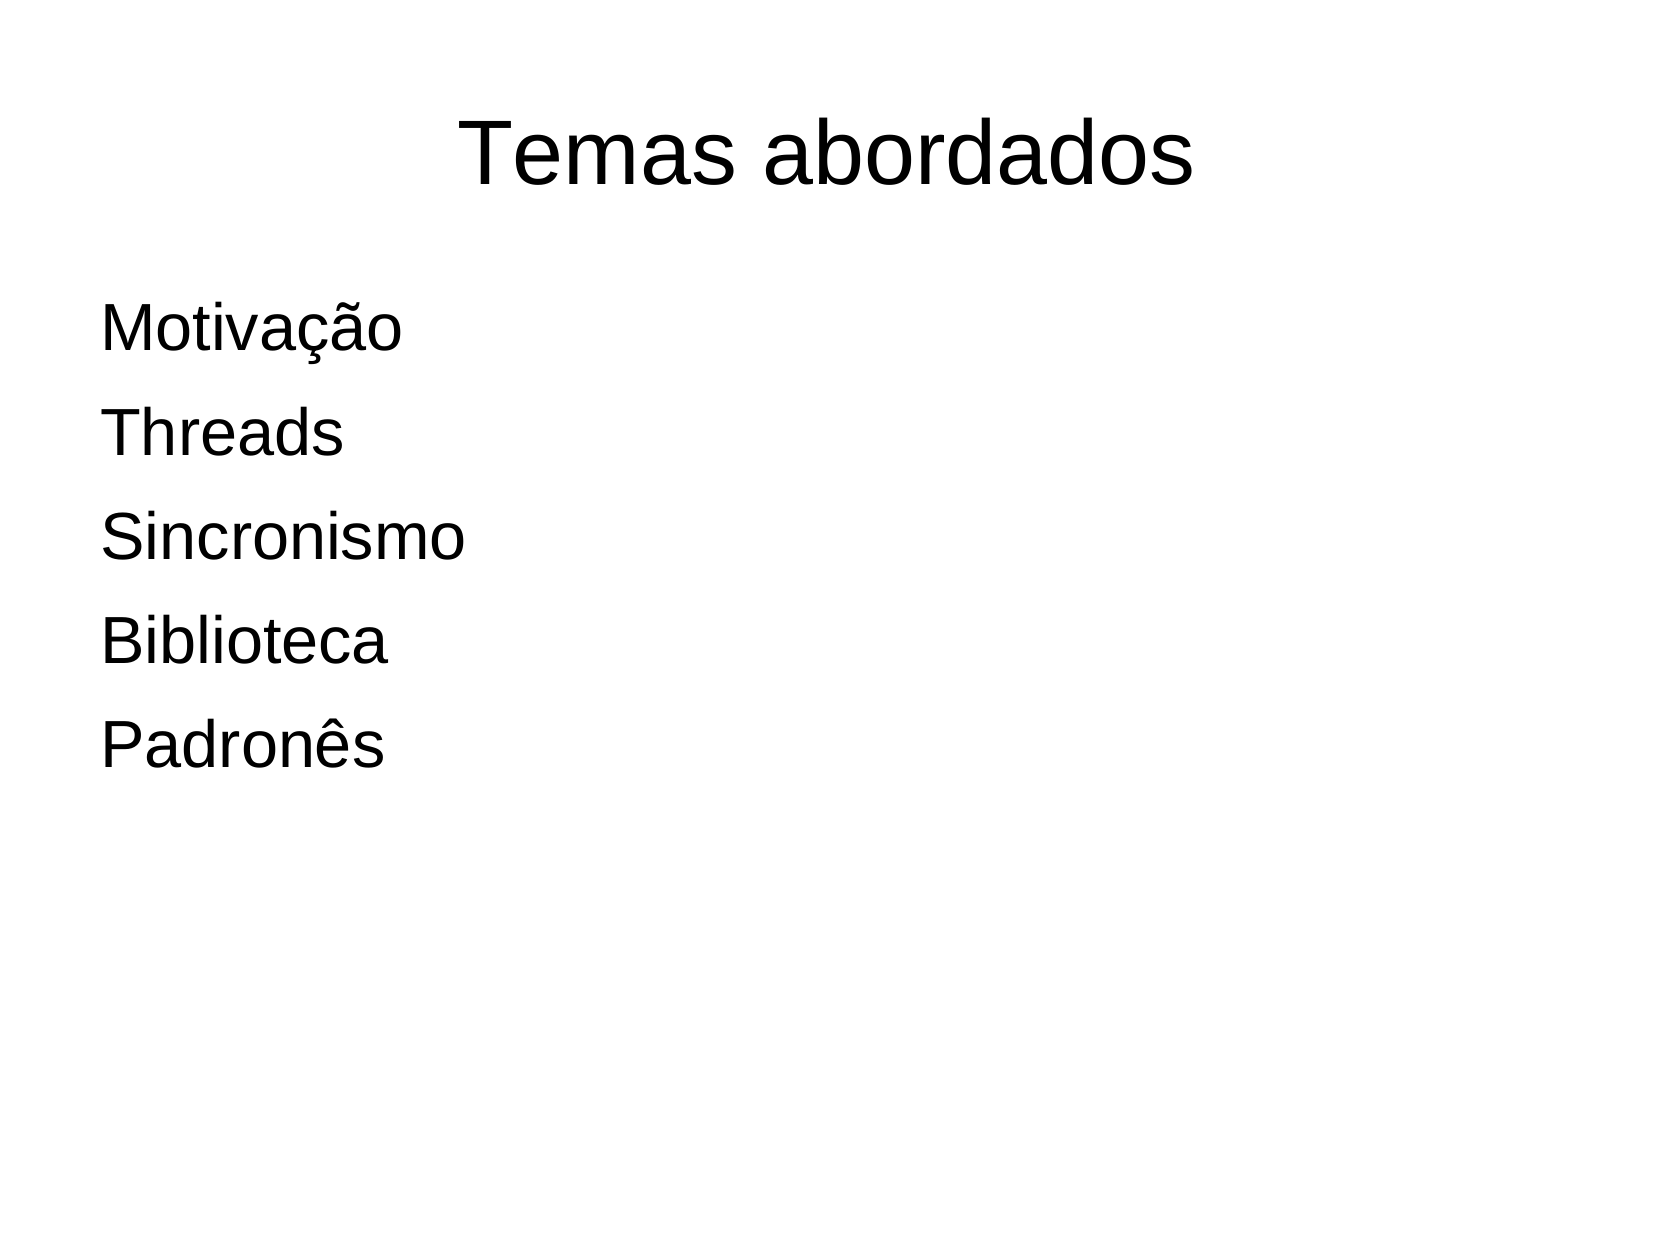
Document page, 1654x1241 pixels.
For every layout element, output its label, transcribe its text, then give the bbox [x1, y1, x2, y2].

list Motivação Threads Sincronismo Biblioteca Padronês [82, 290, 1571, 1094]
title Temas abordados [82, 49, 1571, 257]
